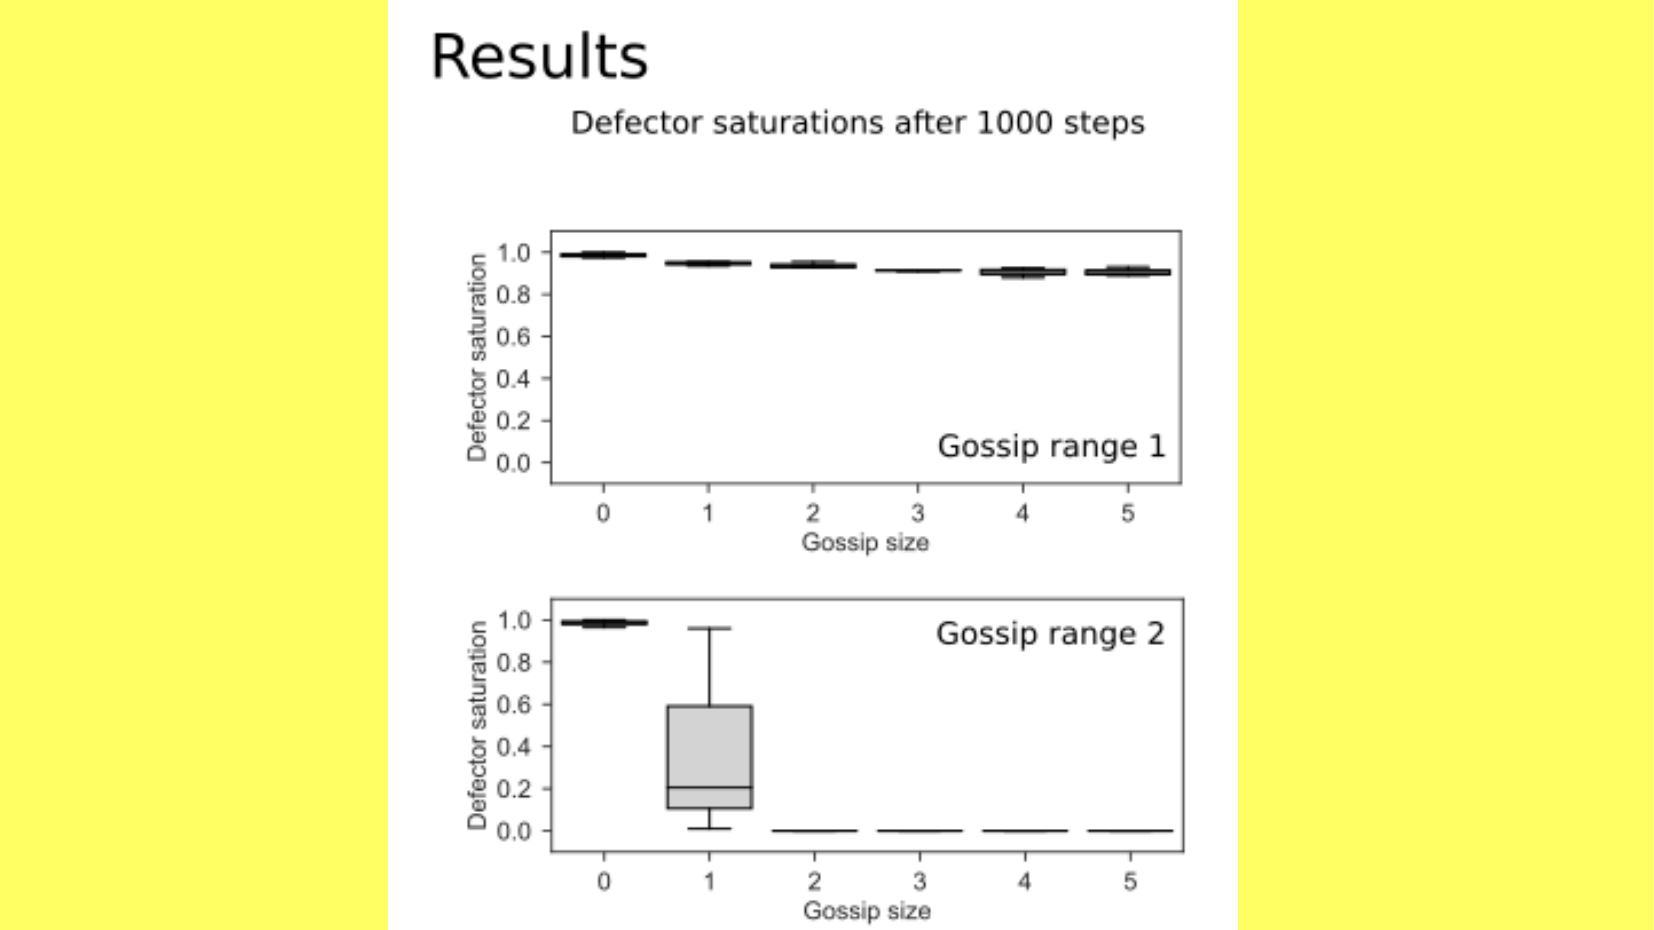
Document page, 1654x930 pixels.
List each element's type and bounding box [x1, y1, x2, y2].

picture [388, 0, 1238, 930]
